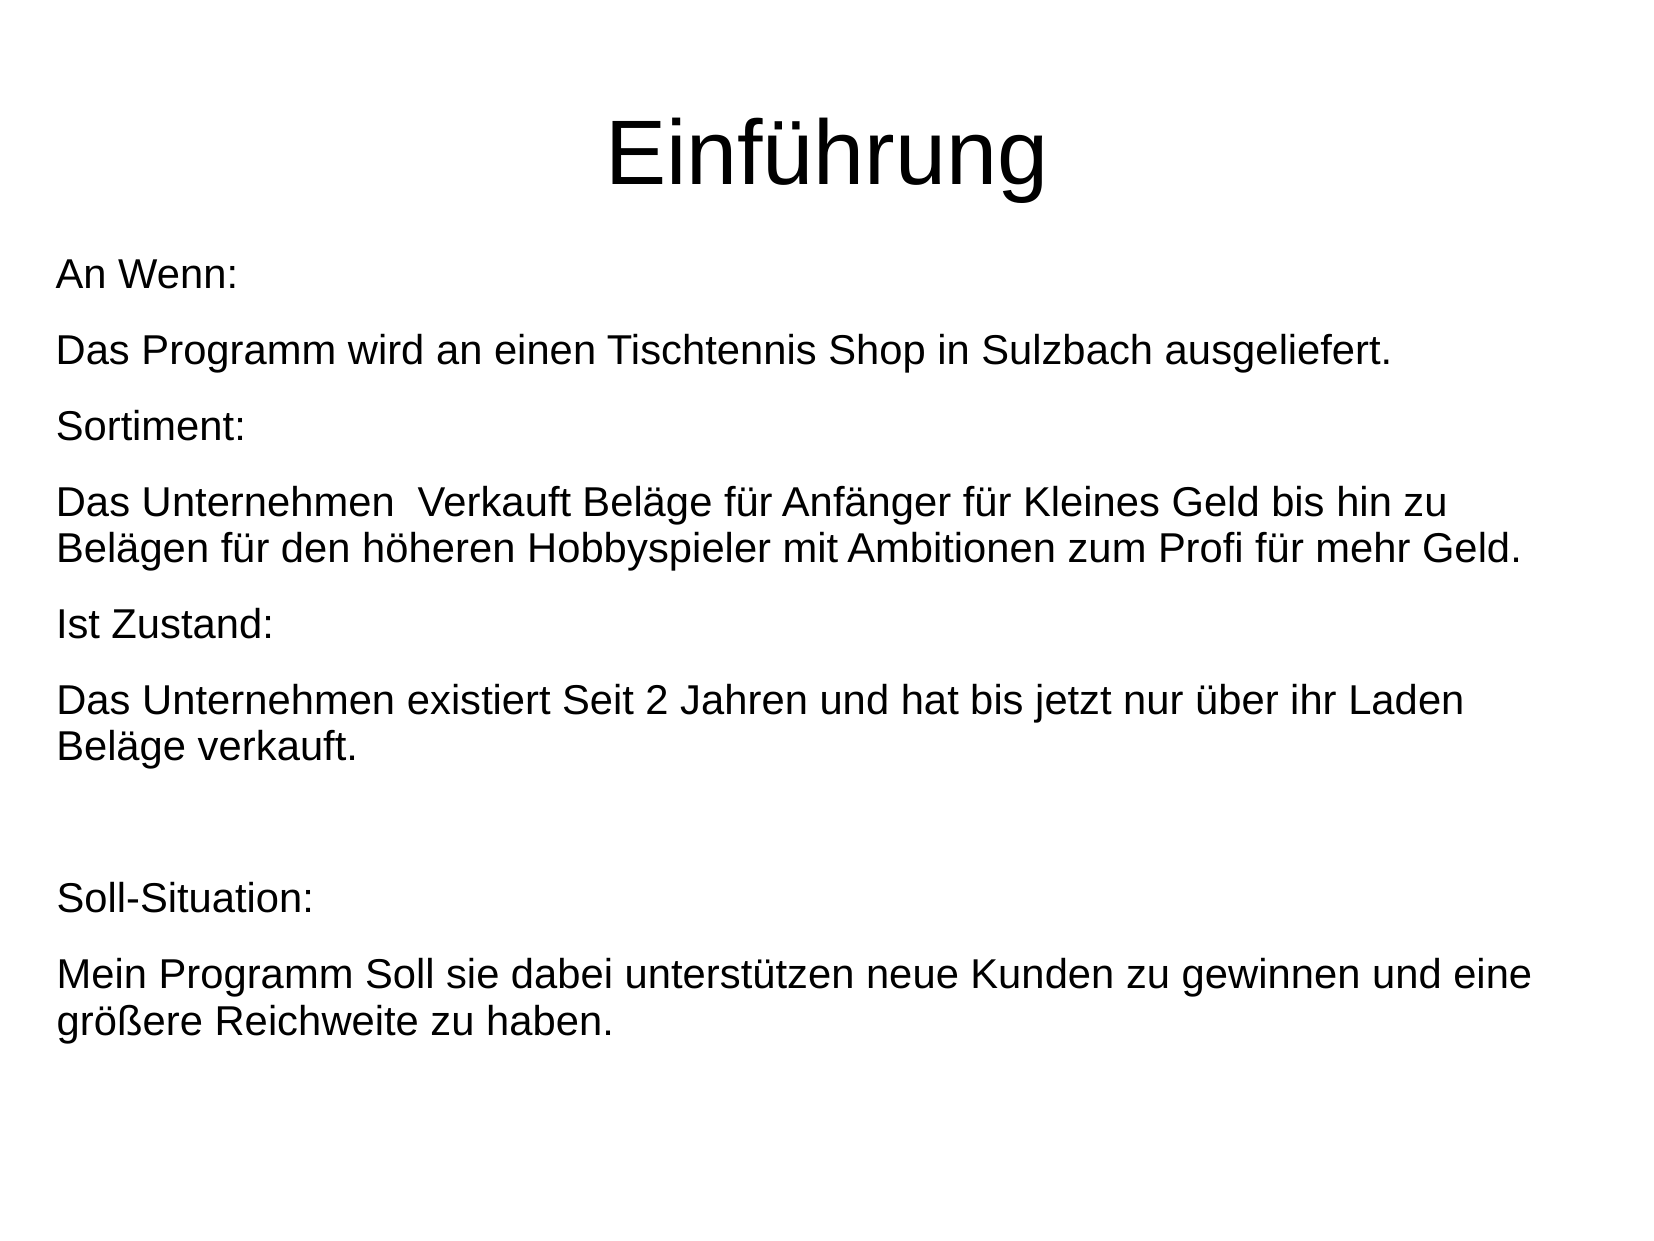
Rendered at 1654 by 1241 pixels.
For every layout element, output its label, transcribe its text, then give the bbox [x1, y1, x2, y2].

list An Wenn: Das Programm wird an einen Tischtennis Shop in Sulzbach ausgeliefert. Sortiment: Das Unternehmen Verkauft Beläge für Anfänger für Kleines Geld bis hin zu Belägen für den höheren Hobbyspieler mit Ambitionen zum Profi für mehr Geld. Ist Zustand: Das Unternehmen existiert Seit 2 Jahren und hat bis jetzt nur über ihr Laden Beläge verkauft. Soll-Situation: Mein Programm Soll sie dabei unterstützen neue Kunden zu gewinnen und eine größere Reichweite zu haben. [55, 248, 1595, 1241]
title Einführung [82, 49, 1571, 250]
